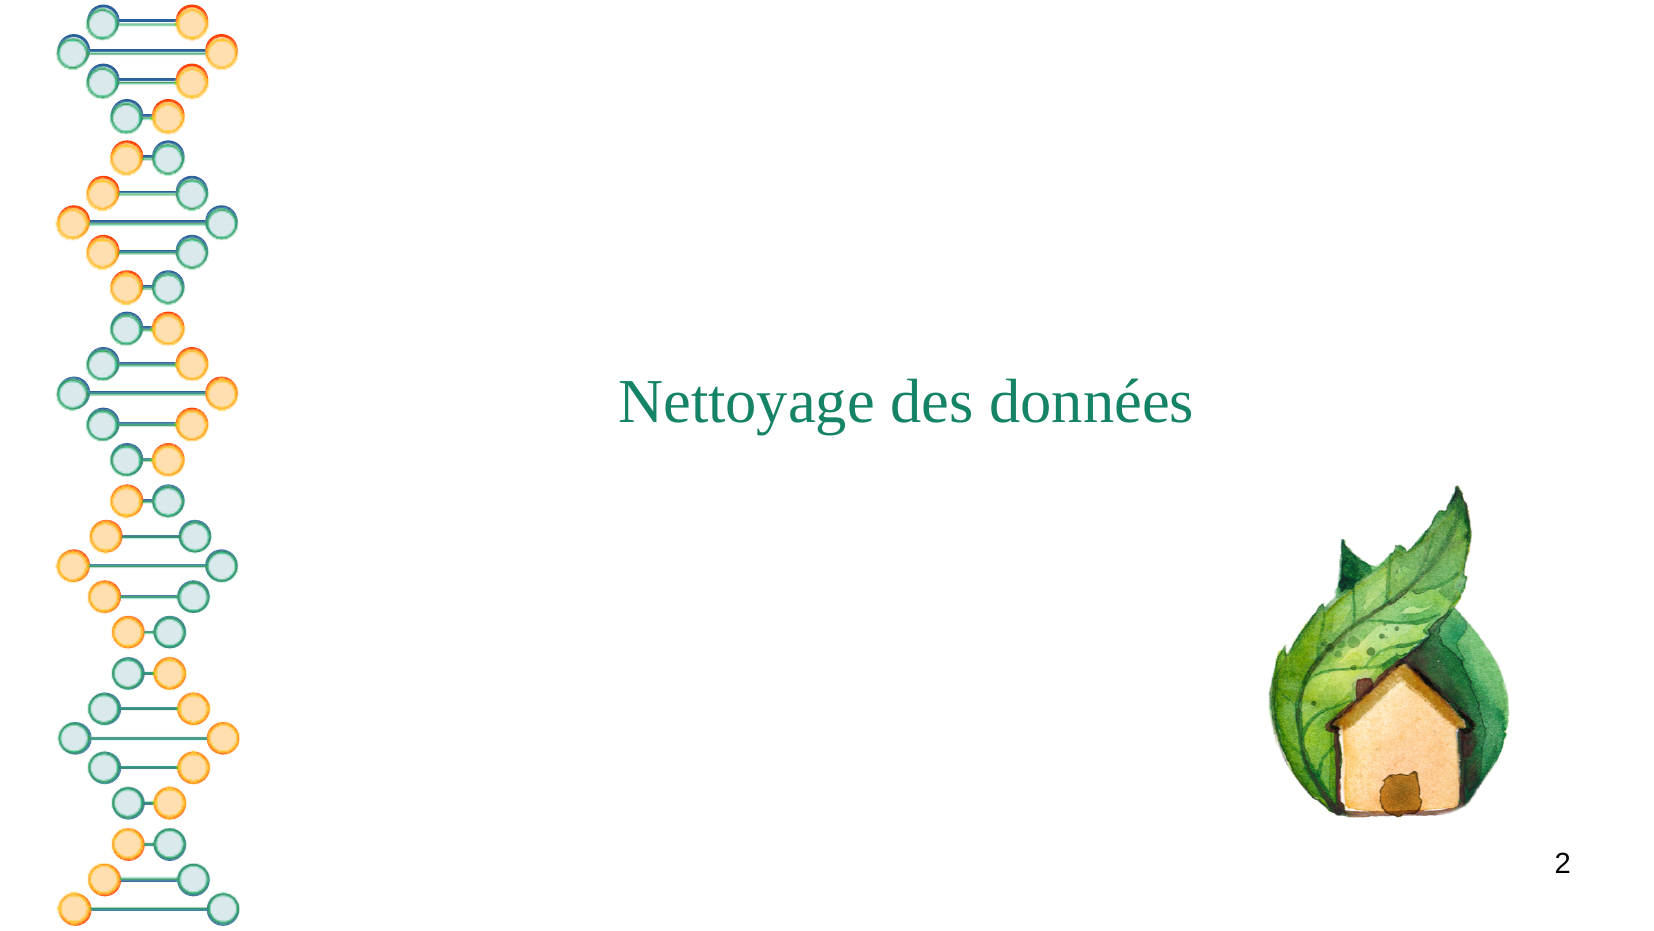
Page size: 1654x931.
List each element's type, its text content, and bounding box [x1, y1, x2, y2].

picture [0, 0, 351, 931]
picture [1210, 472, 1565, 827]
title Nettoyage des données [351, 324, 1571, 479]
